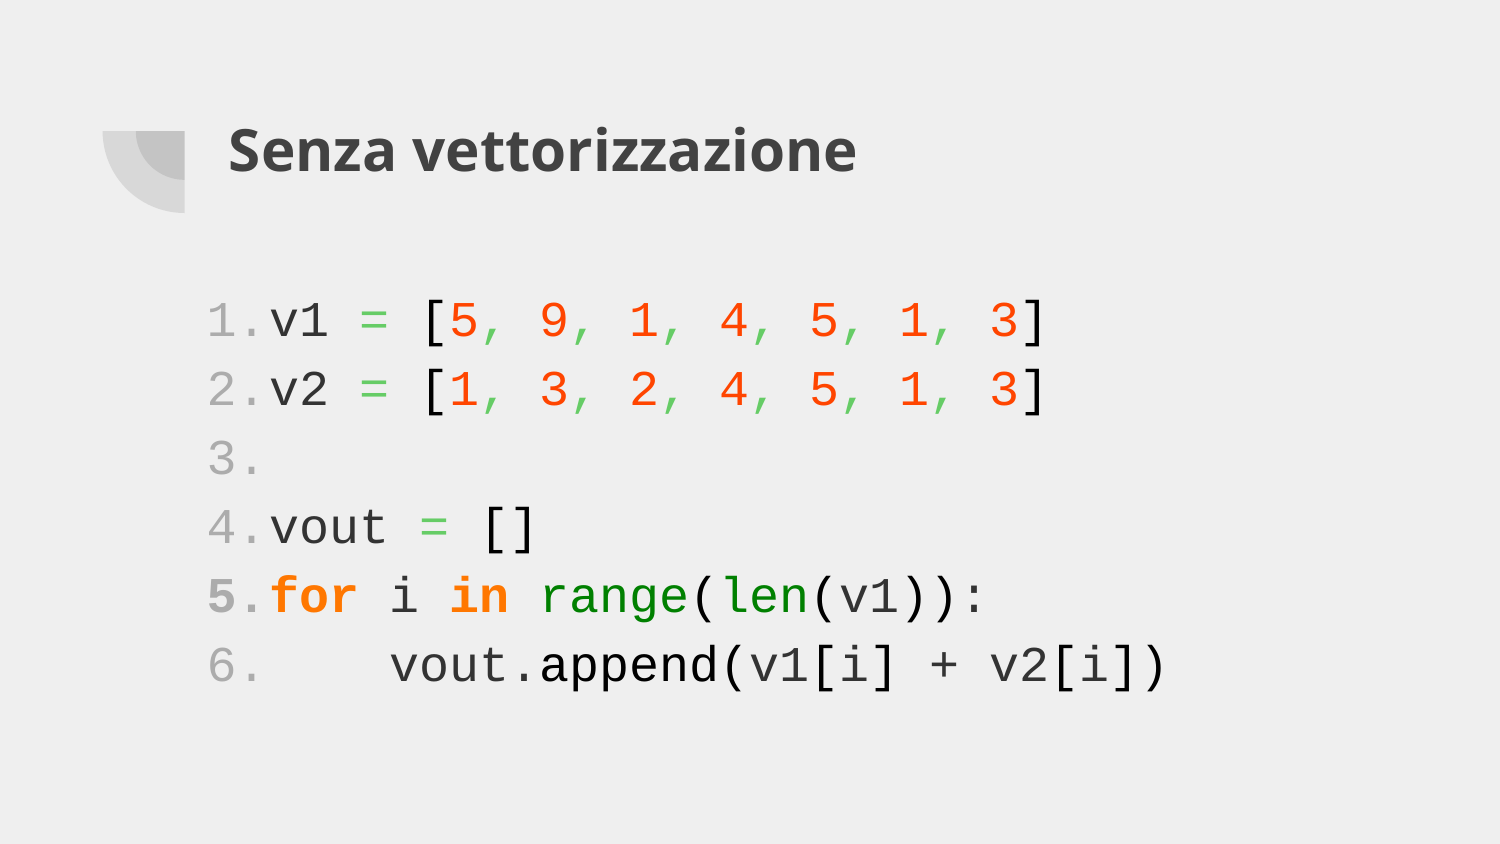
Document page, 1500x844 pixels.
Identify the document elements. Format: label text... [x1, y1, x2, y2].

title Senza vettorizzazione [213, 98, 1368, 262]
list v1 = [5, 9, 1, 4, 5, 1, 3] v2 = [1, 3, 2, 4, 5, 1, 3] vout = [] for i in range(len(v1)): vout.append(v1[i] + v2[i]) [187, 262, 1500, 844]
